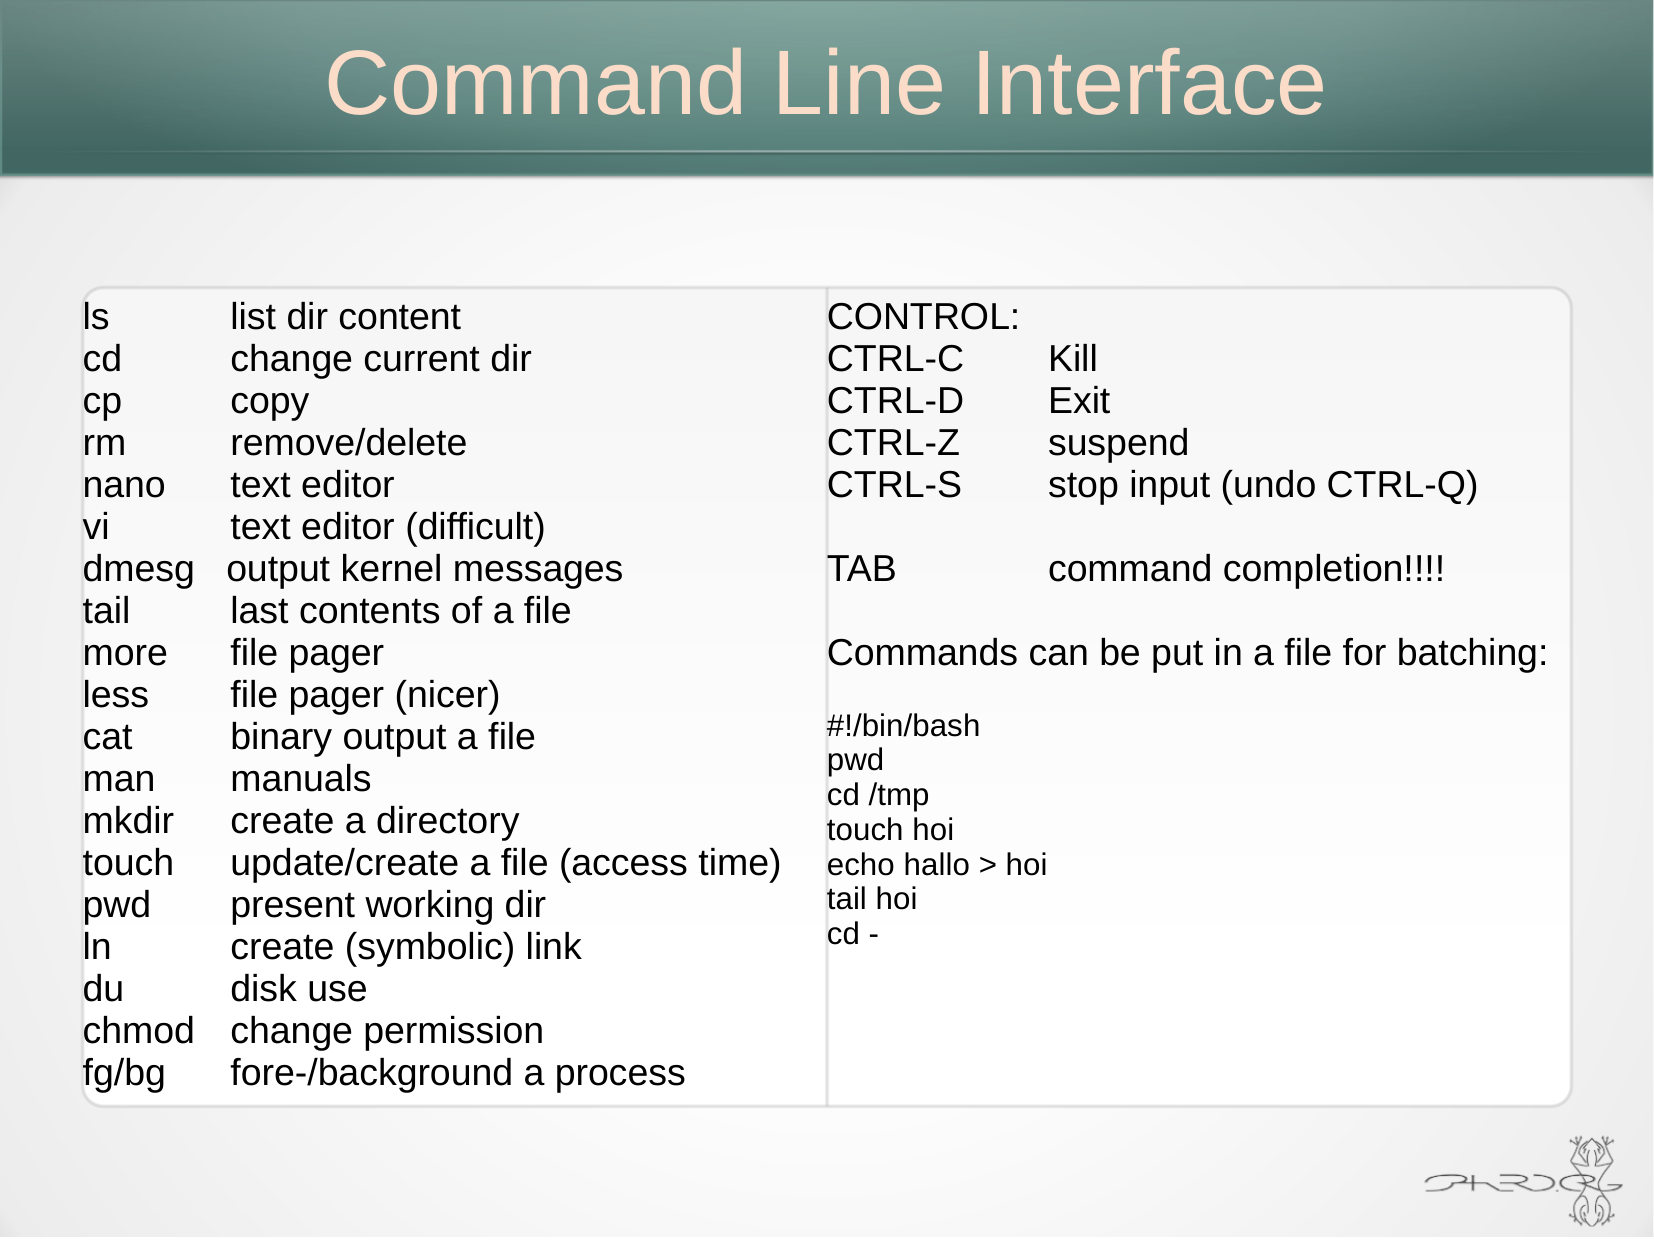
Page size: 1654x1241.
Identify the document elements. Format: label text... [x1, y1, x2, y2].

picture [0, 0, 1654, 1237]
text_box CONTROL: CTRL-C Kill CTRL-D Exit CTRL-Z suspend CTRL-S stop input (undo CTRL-Q) TAB command completion!!!! Commands can be put in a file for batching: #!/bin/bash pwd cd /tmp touch hoi echo hallo > hoi tail hoi cd - [826, 295, 1560, 1084]
text_box ls list dir content cd change current dir cp copy rm remove/delete nano text editor vi text editor (difficult) dmesg output kernel messages tail last contents of a file more file pager less file pager (nicer) cat binary output a file man manuals mkdir create a directory touch update/create a file (access time) pwd present working dir ln create (symbolic) link du disk use chmod change permission fg/bg fore-/background a process [82, 295, 815, 1094]
title Command Line Interface [82, 11, 1571, 154]
